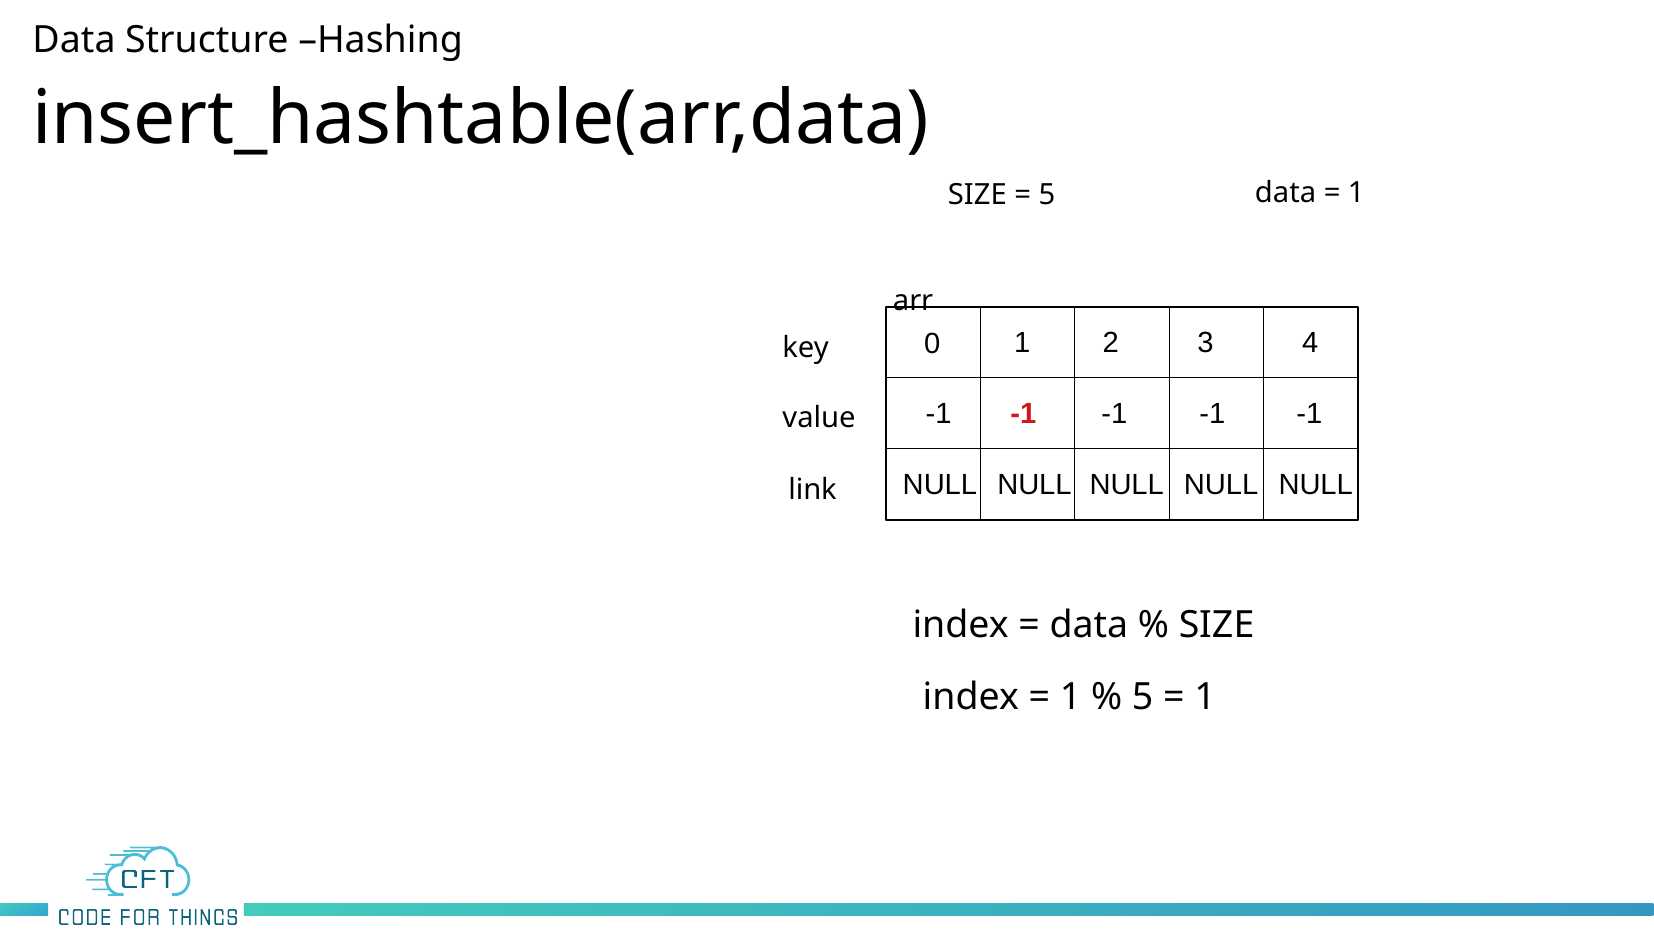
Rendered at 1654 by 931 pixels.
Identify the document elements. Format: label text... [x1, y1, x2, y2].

text_box [981, 508, 1074, 520]
text_box data = 1 [1240, 163, 1418, 213]
text_box NULL [982, 460, 1074, 508]
text_box [910, 322, 980, 377]
text_box key [767, 318, 910, 403]
text_box -1 [1086, 389, 1143, 438]
text_box [1075, 378, 1169, 448]
text_box arr [878, 272, 1056, 322]
text_box -1 [1281, 389, 1338, 438]
text_box [1264, 449, 1359, 460]
text_box link [773, 460, 863, 510]
text_box [1170, 307, 1263, 377]
text_box NULL [1074, 460, 1169, 508]
text_box [1170, 508, 1263, 520]
text_box 0 [909, 319, 956, 368]
text_box [1075, 307, 1169, 377]
text_box [981, 449, 1074, 460]
text_box index = 1 % 5 = 1 [908, 662, 1283, 721]
text_box [981, 378, 1074, 448]
text_box SIZE = 5 [933, 165, 1111, 215]
text_box [1170, 378, 1263, 448]
text_box NULL [887, 460, 993, 509]
text_box NULL [1263, 460, 1368, 509]
title Data Structure –Hashing insert_hashtable(arr,data) [32, 12, 1184, 166]
text_box [885, 473, 980, 520]
text_box -1 [910, 389, 967, 438]
text_box 3 [1182, 318, 1229, 367]
text_box [1264, 509, 1359, 520]
text_box [1075, 449, 1169, 460]
text_box [898, 378, 980, 448]
text_box 1 [999, 318, 1046, 367]
text_box [981, 307, 1074, 377]
text_box NULL [1169, 460, 1263, 508]
text_box value [767, 389, 898, 473]
text_box [1264, 307, 1359, 377]
text_box -1 [995, 389, 1052, 438]
text_box 2 [1087, 318, 1134, 367]
text_box -1 [1184, 389, 1241, 438]
text_box 4 [1287, 318, 1334, 367]
text_box [898, 449, 980, 460]
text_box [1264, 378, 1359, 448]
picture [59, 846, 237, 925]
text_box index = data % SIZE [897, 590, 1315, 649]
text_box [1075, 508, 1169, 520]
text_box [1170, 449, 1263, 460]
